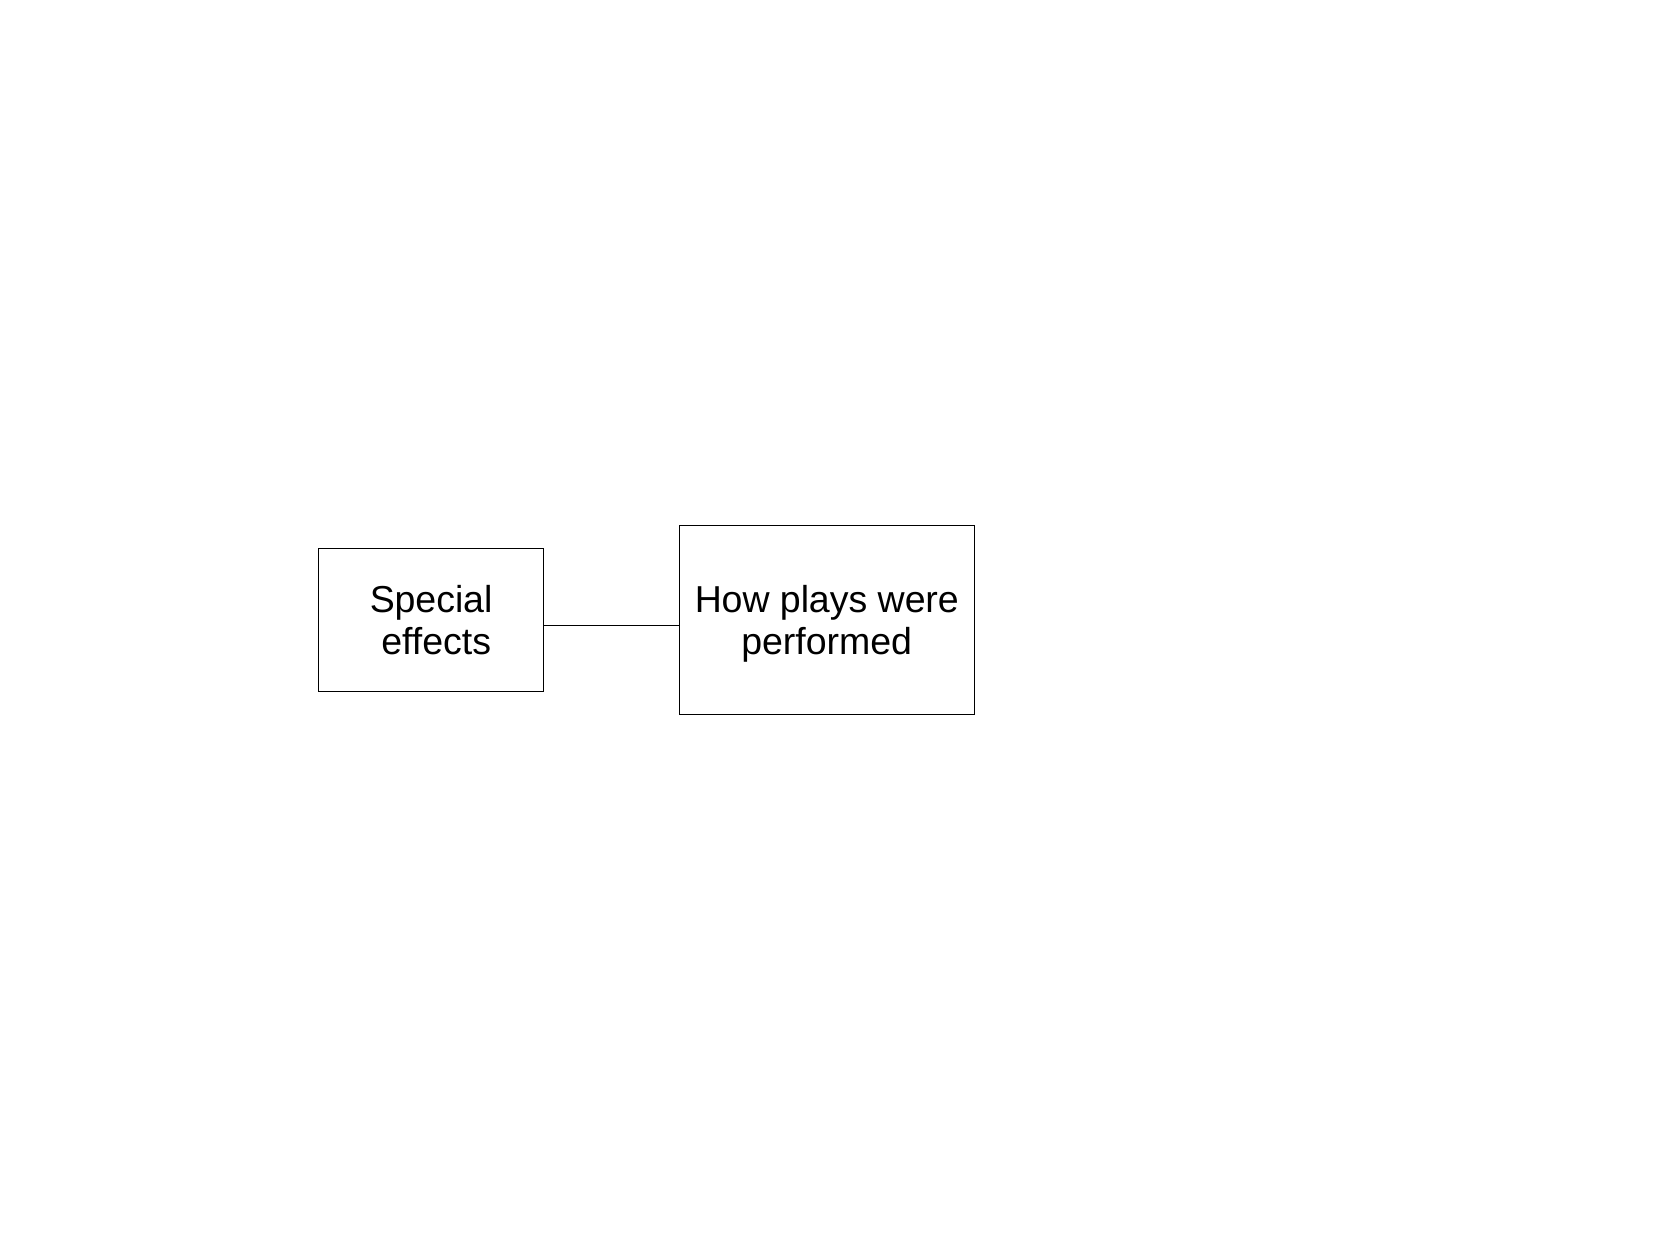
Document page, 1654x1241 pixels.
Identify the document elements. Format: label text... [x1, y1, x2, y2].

text_box How plays were performed [679, 525, 975, 715]
text_box Special effects [318, 548, 544, 692]
